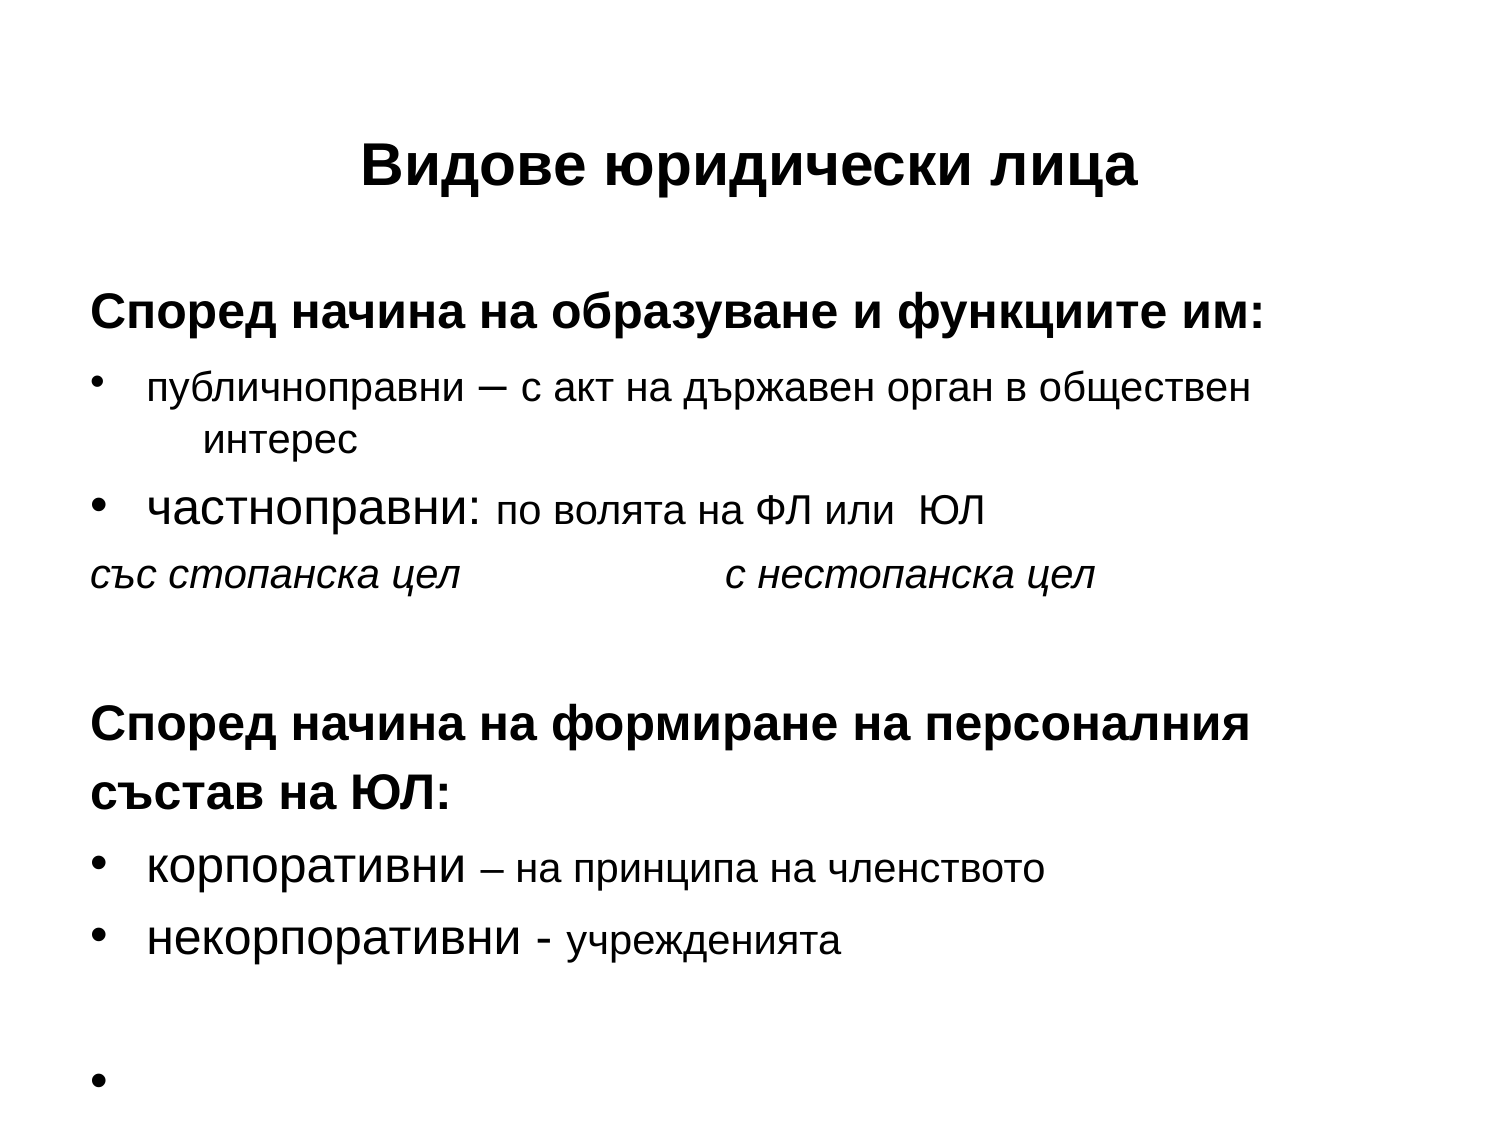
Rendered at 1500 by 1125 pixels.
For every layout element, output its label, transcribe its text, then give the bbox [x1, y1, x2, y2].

list Според начина на образуване и функциите им: публичноправни – с акт на държавен орган в обществен интерес частноправни: по волята на ФЛ или ЮЛ със стопанска цел с нестопанска цел Според начина на формиране на персоналния състав на ЮЛ: корпоративни – на принципа на членството некорпоративни - учрежденията [75, 262, 1426, 1005]
title Видове юридически лица [75, 45, 1426, 233]
